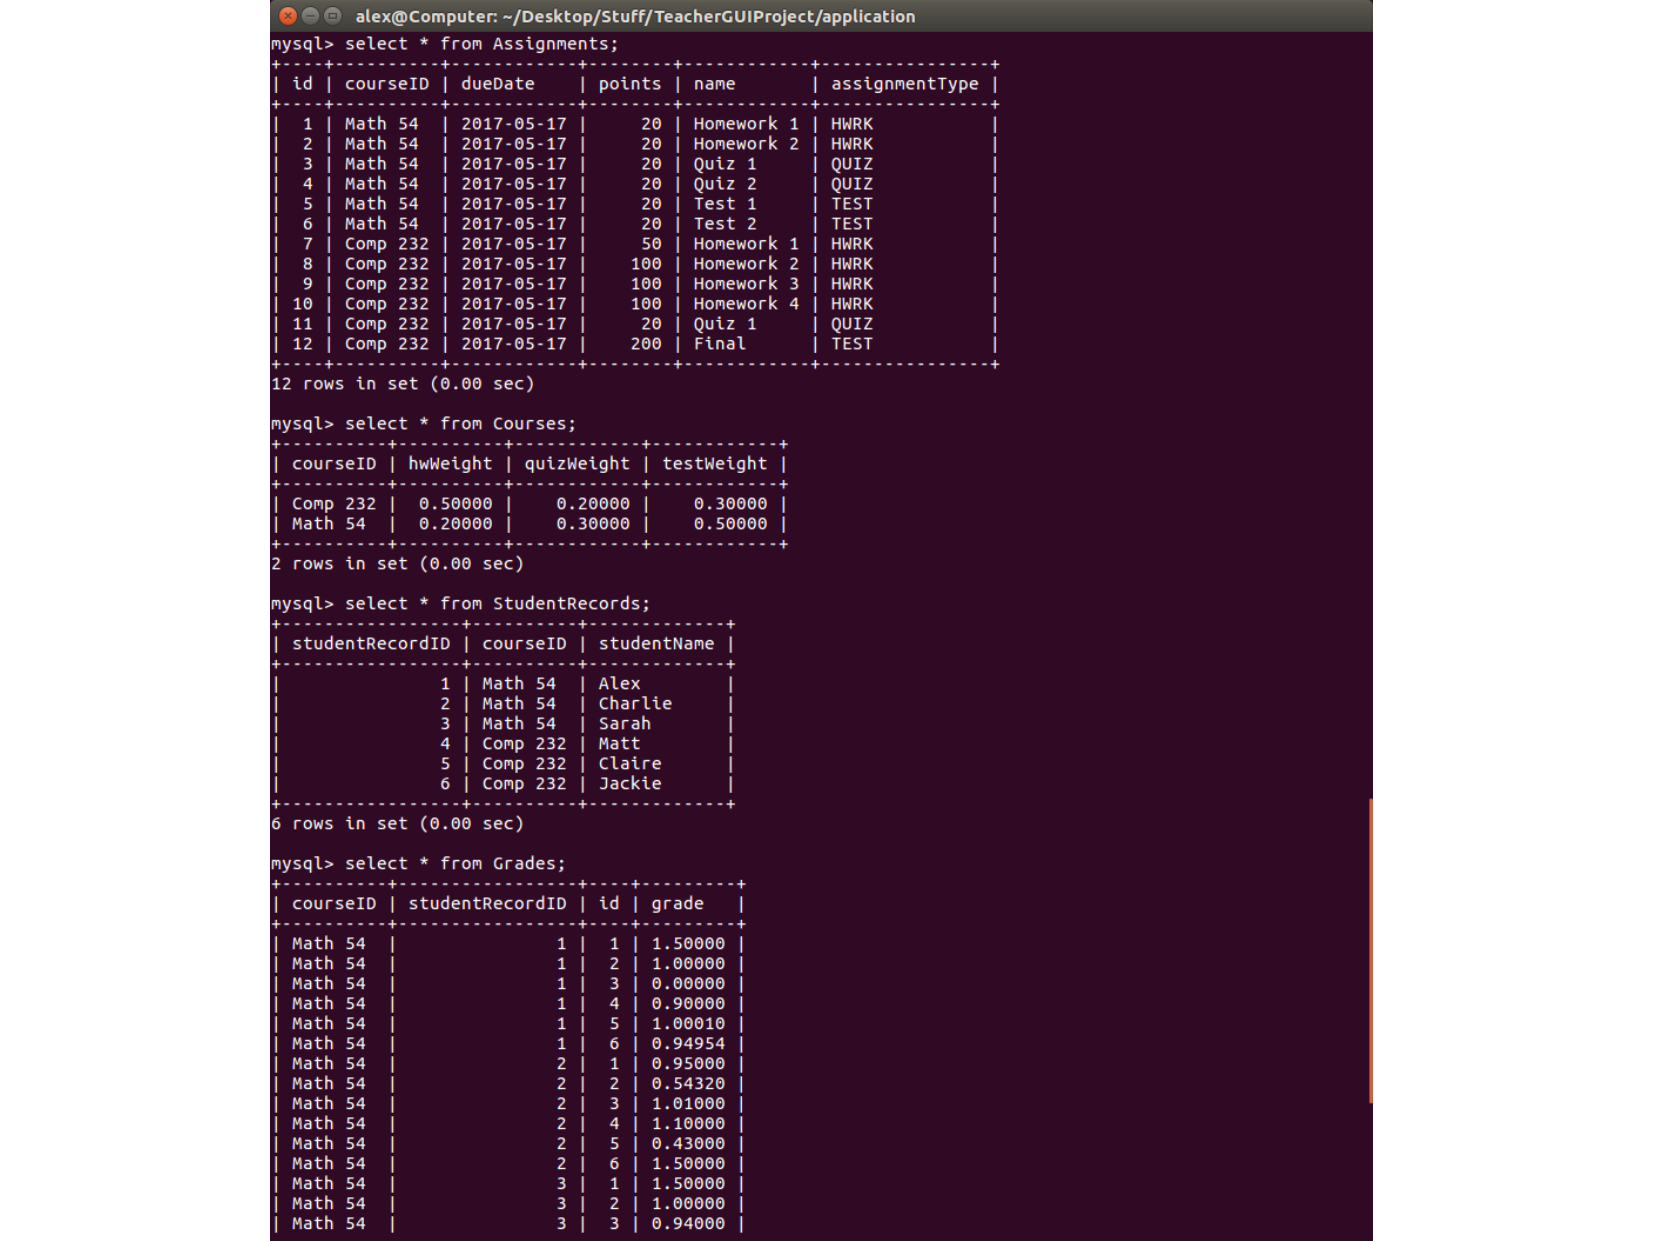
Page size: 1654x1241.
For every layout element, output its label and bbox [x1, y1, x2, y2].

picture [270, 0, 1373, 1241]
